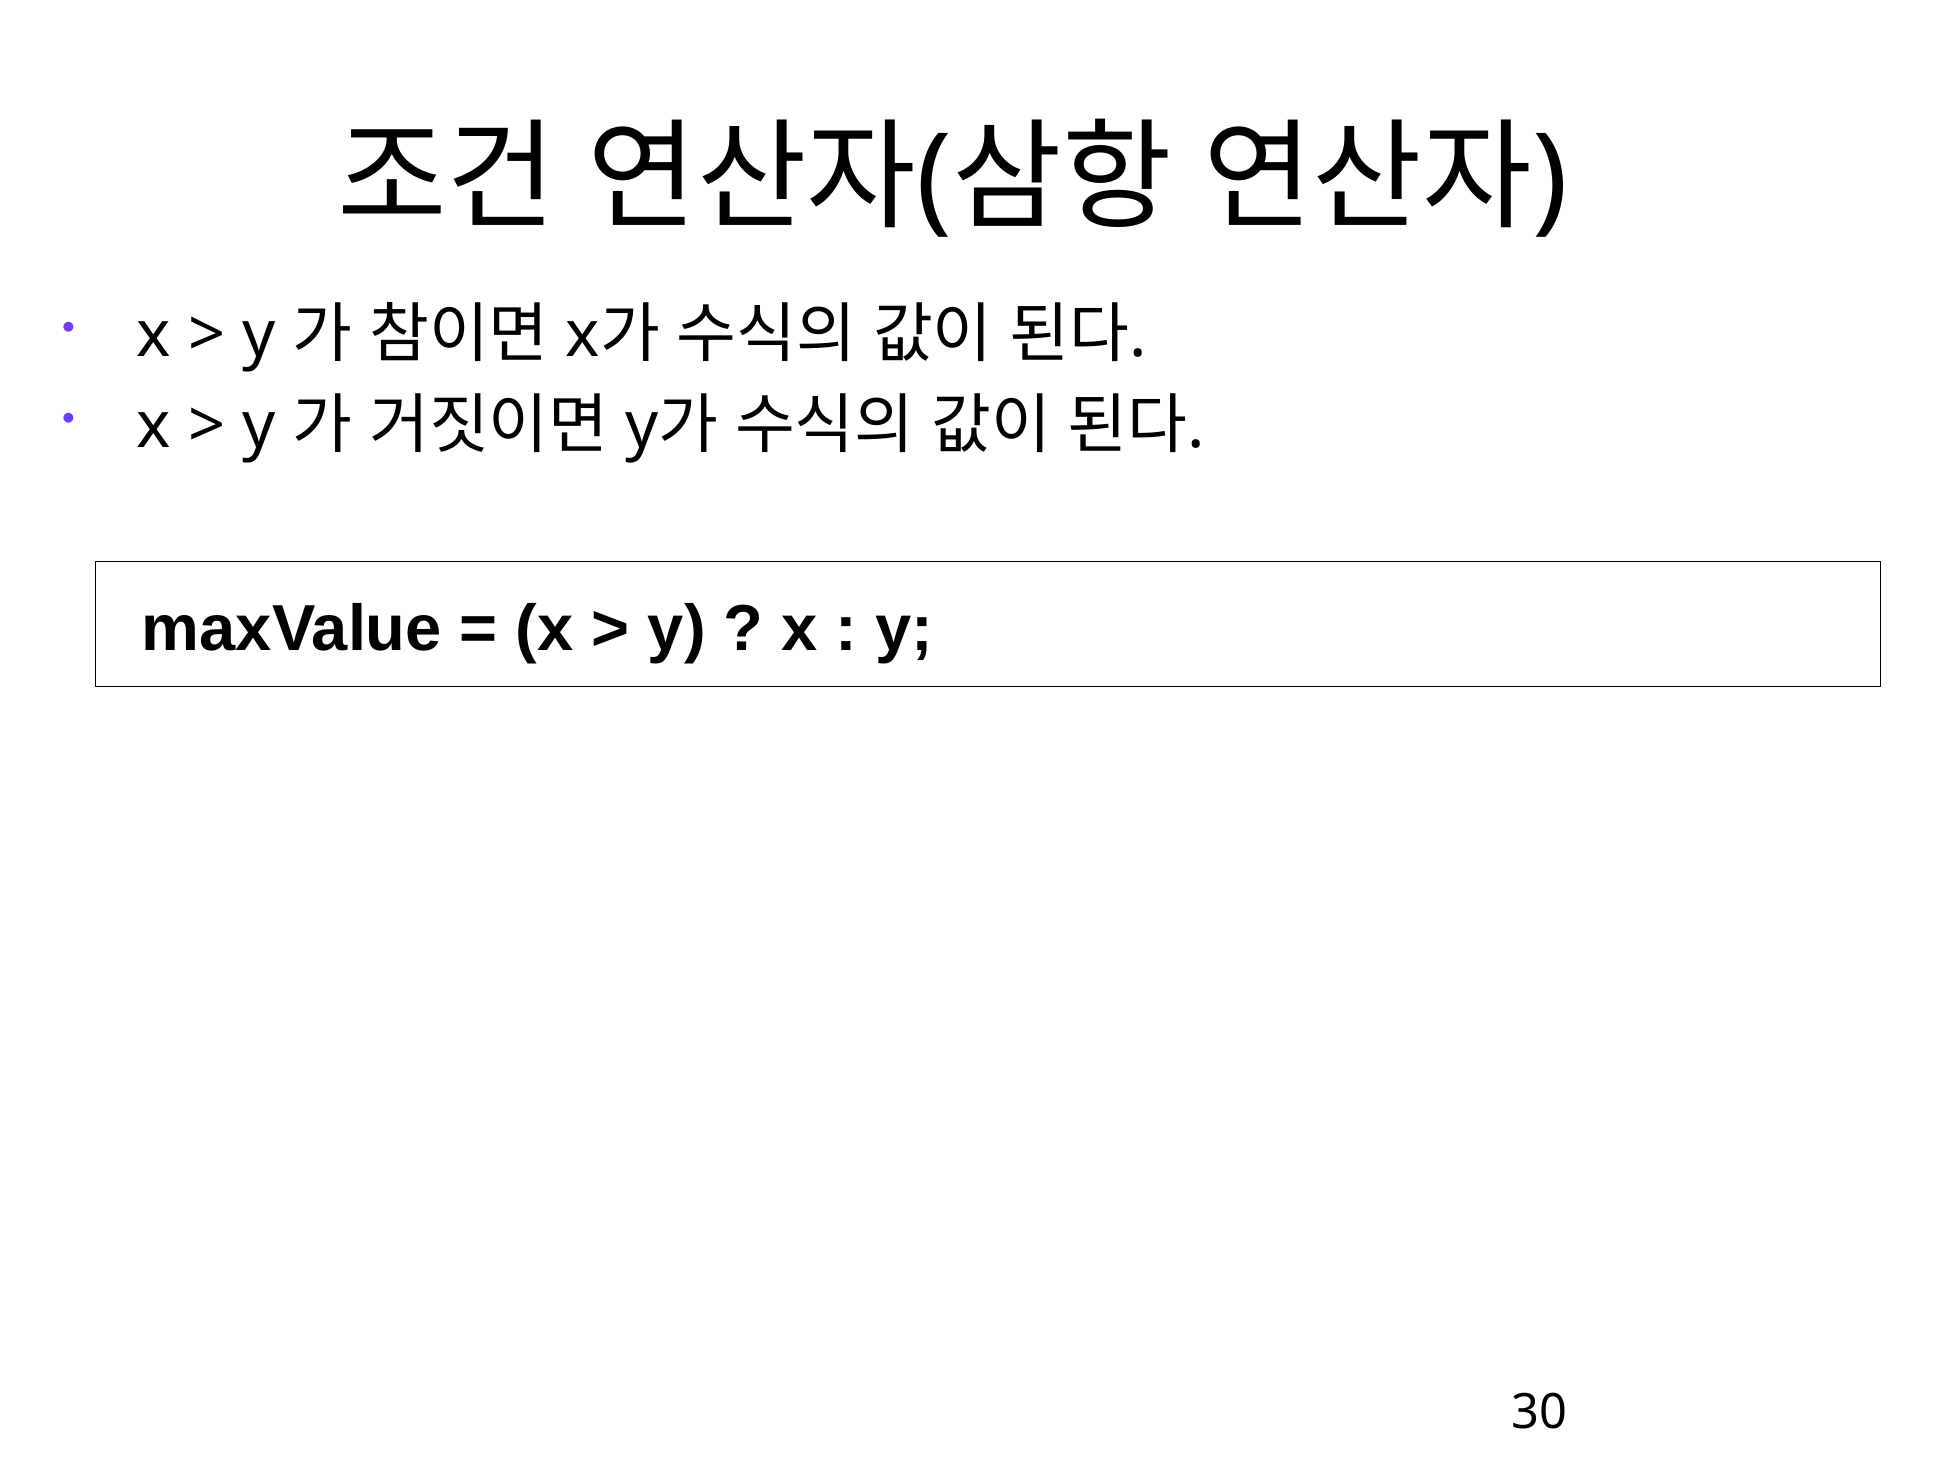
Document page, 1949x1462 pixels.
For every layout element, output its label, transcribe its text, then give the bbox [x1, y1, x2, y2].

text_box maxValue = (x > y) ? x : y; [95, 561, 1881, 687]
list x > y 가 참이면 x가 수식의 값이 된다. x > y 가 거짓이면 y가 수식의 값이 된다. [48, 284, 1897, 1343]
title 조건 연산자(삼항 연산자) [156, 92, 1749, 255]
slide_number <숫자> [1496, 1372, 1899, 1462]
